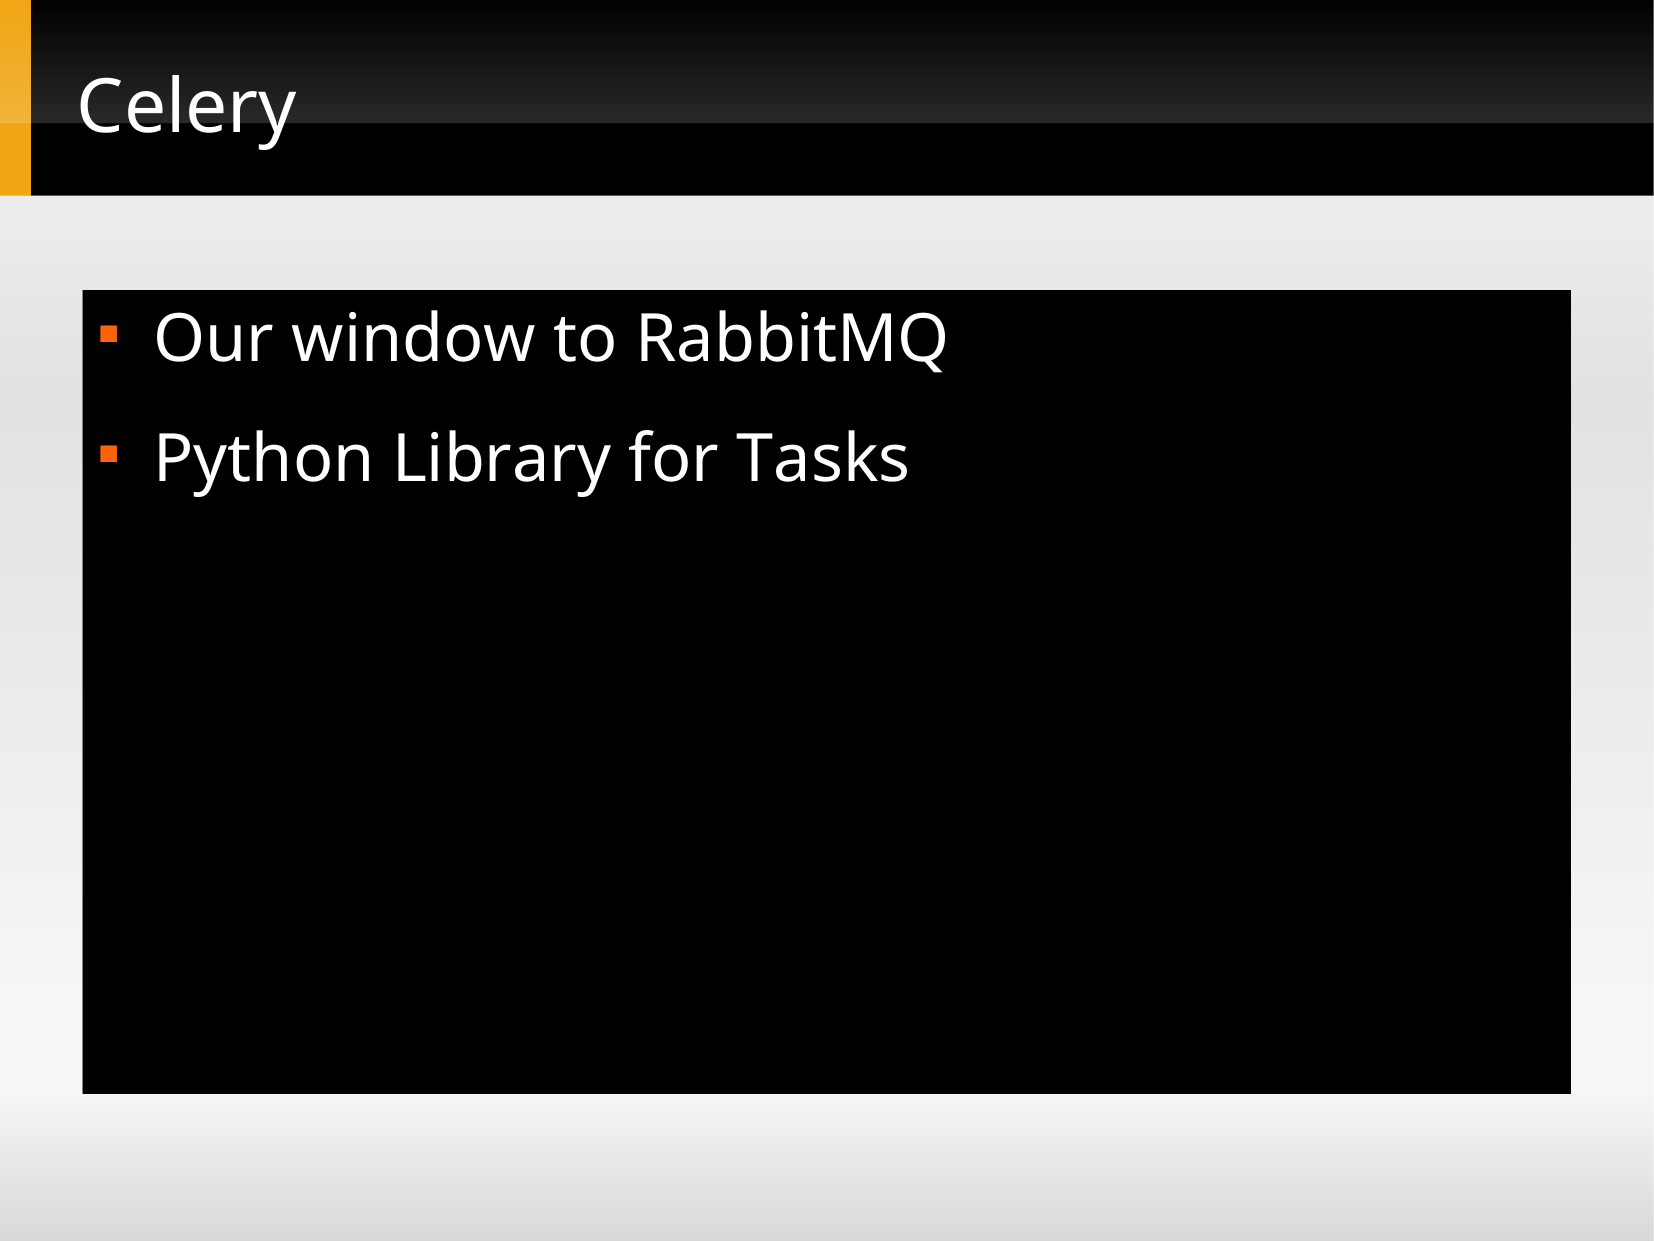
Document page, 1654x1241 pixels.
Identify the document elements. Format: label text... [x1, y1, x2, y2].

title Celery [76, 7, 1565, 200]
list Our window to RabbitMQ Python Library for Tasks [82, 290, 1571, 1094]
picture [0, 0, 1654, 1241]
